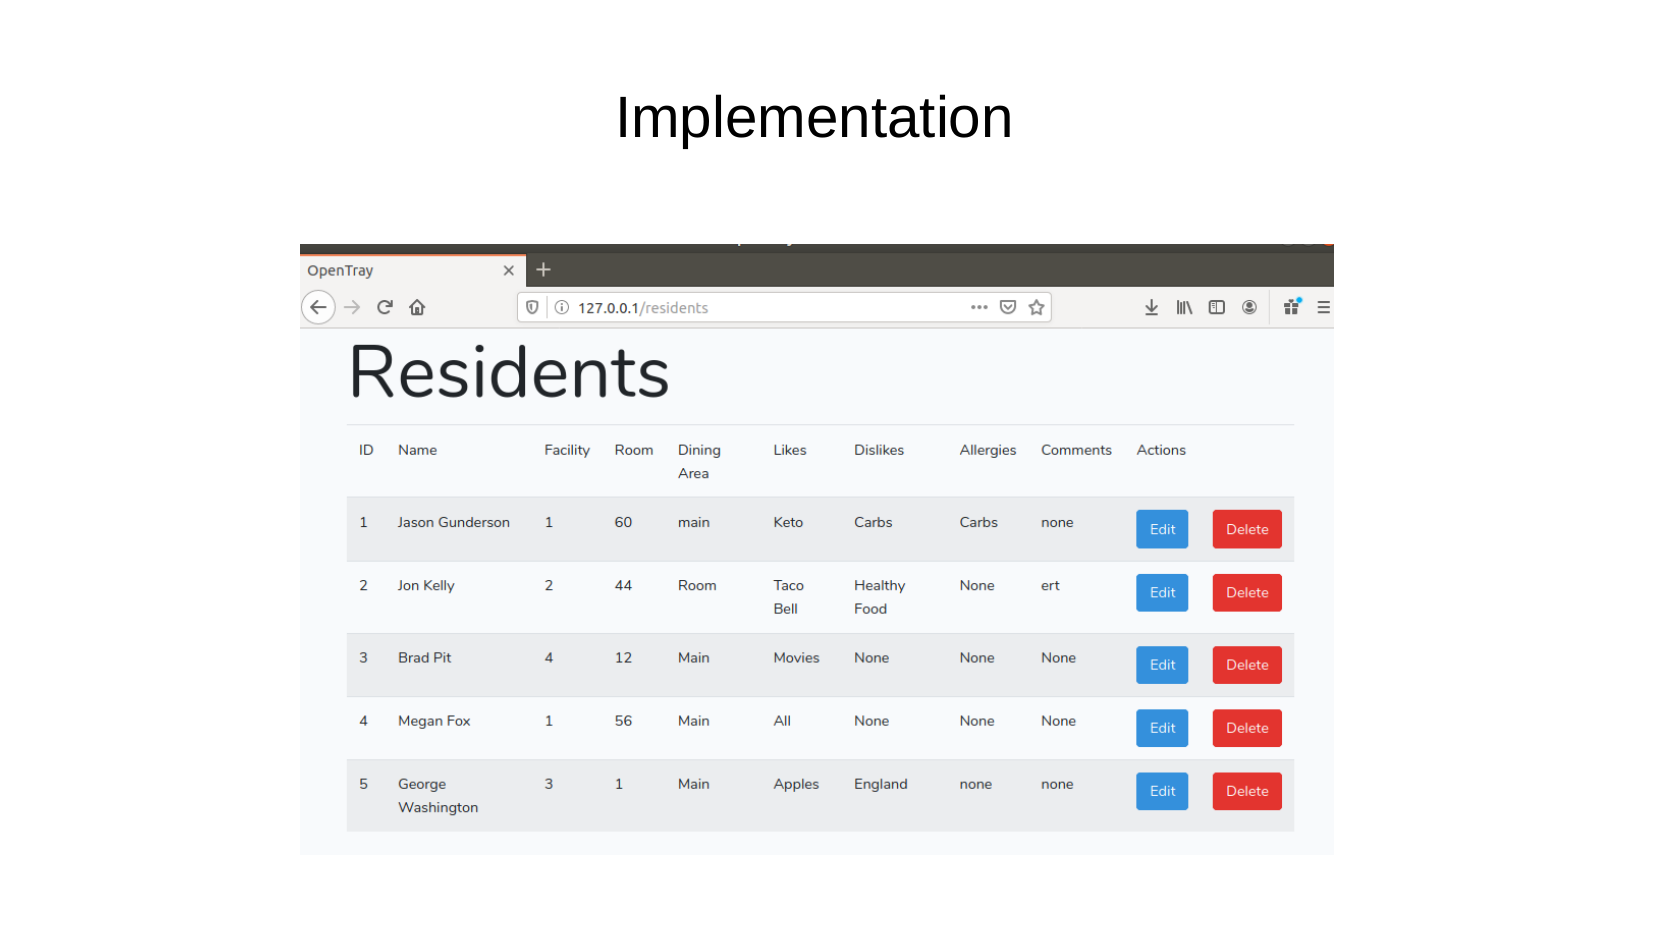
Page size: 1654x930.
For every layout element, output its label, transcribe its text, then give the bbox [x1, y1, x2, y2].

picture [300, 244, 1334, 856]
text_box Implementation [600, 77, 1036, 158]
